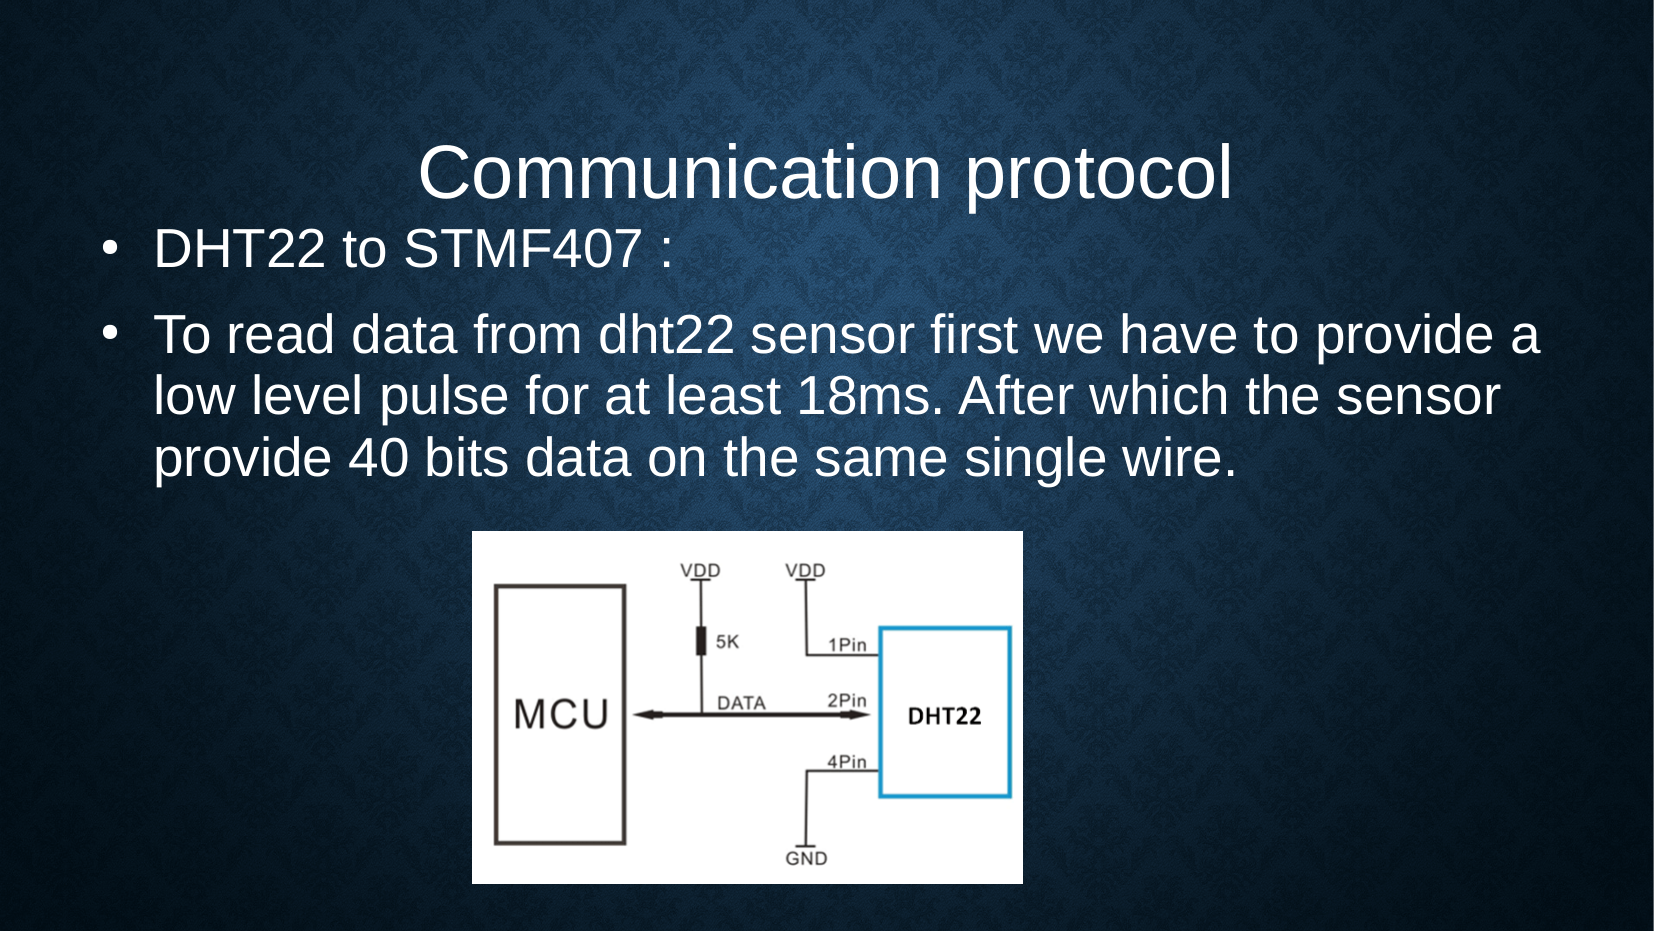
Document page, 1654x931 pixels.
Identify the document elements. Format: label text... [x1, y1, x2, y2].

list DHT22 to STMF407 : To read data from dht22 sensor first we have to provide a low level pulse for at least 18ms. After which the sensor provide 40 bits data on the same single wire. [82, 217, 1571, 757]
title Communication protocol [123, 82, 1528, 217]
picture [0, 0, 1654, 931]
